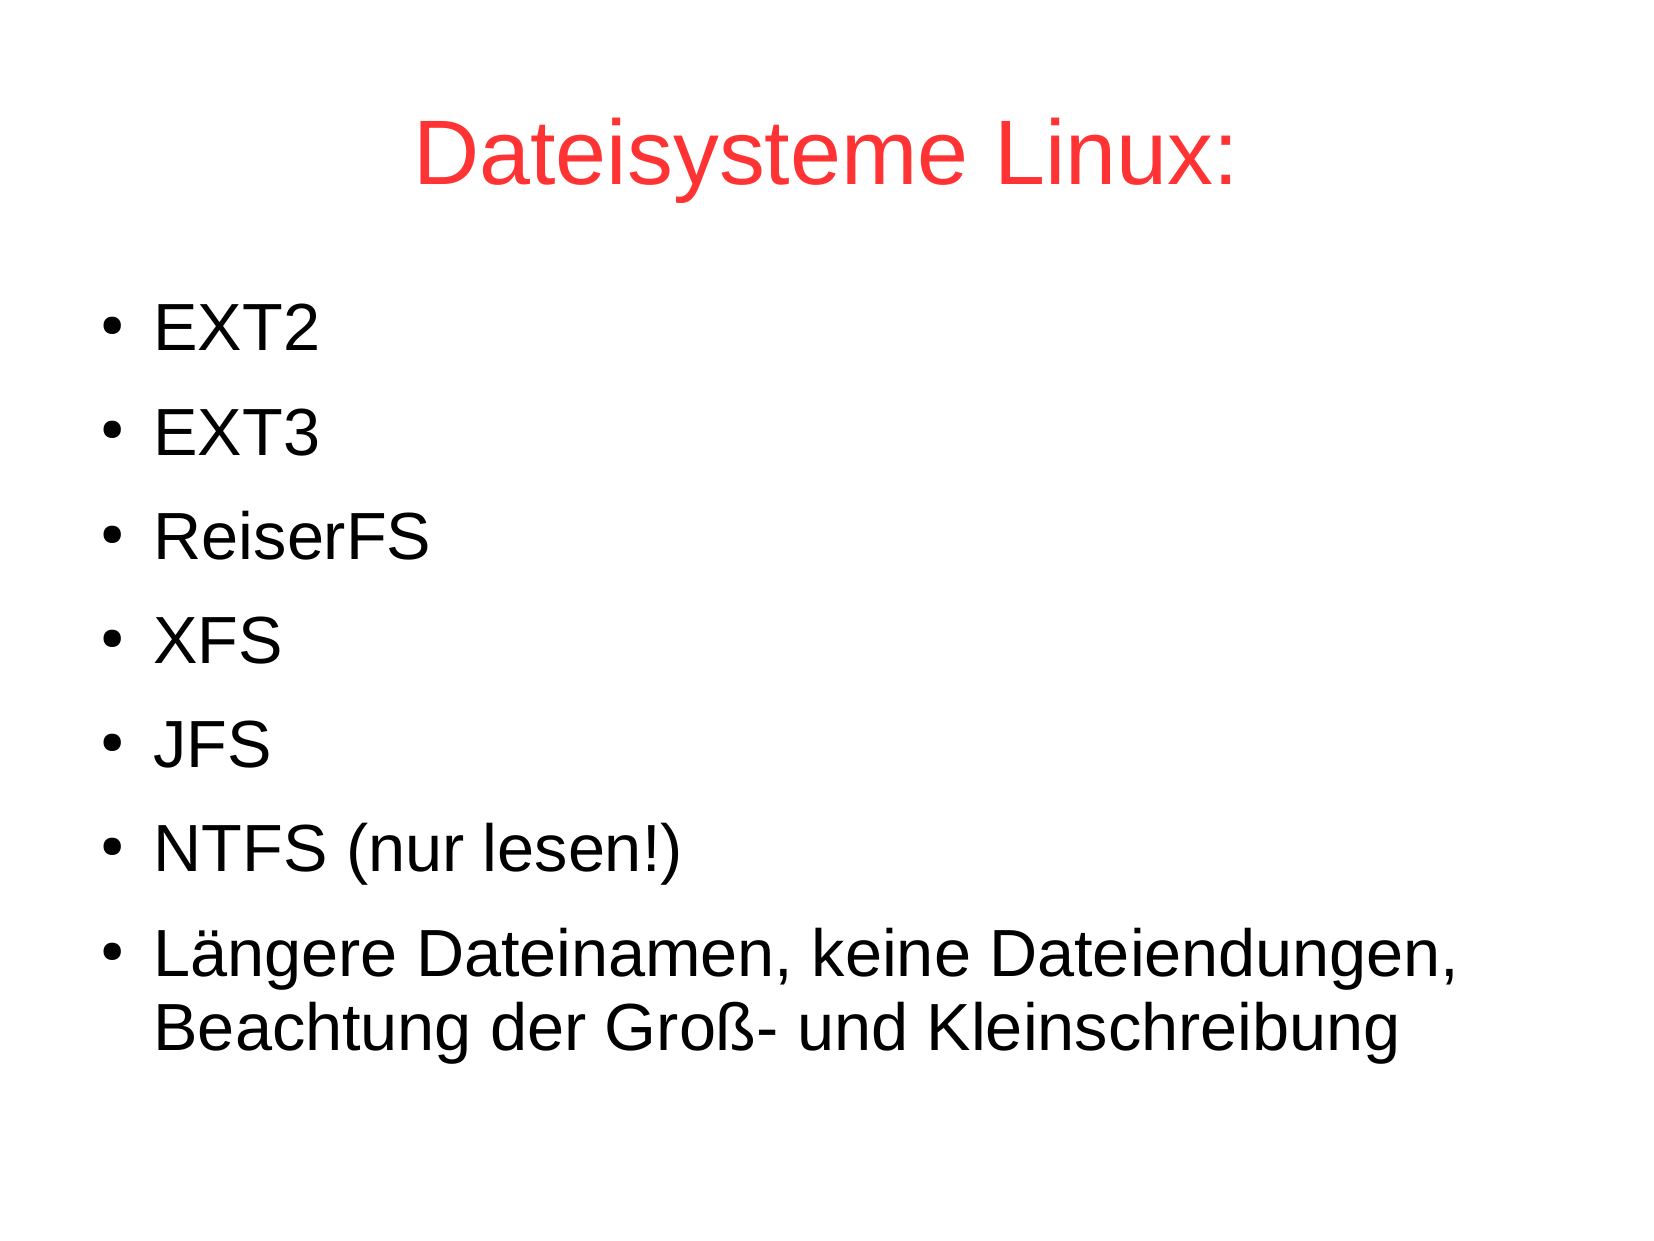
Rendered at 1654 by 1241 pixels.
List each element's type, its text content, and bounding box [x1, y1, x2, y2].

list EXT2 EXT3 ReiserFS XFS JFS NTFS (nur lesen!) Längere Dateinamen, keine Dateiendungen, Beachtung der Groß- und Kleinschreibung [82, 290, 1571, 1109]
title Dateisysteme Linux: [82, 49, 1571, 257]
